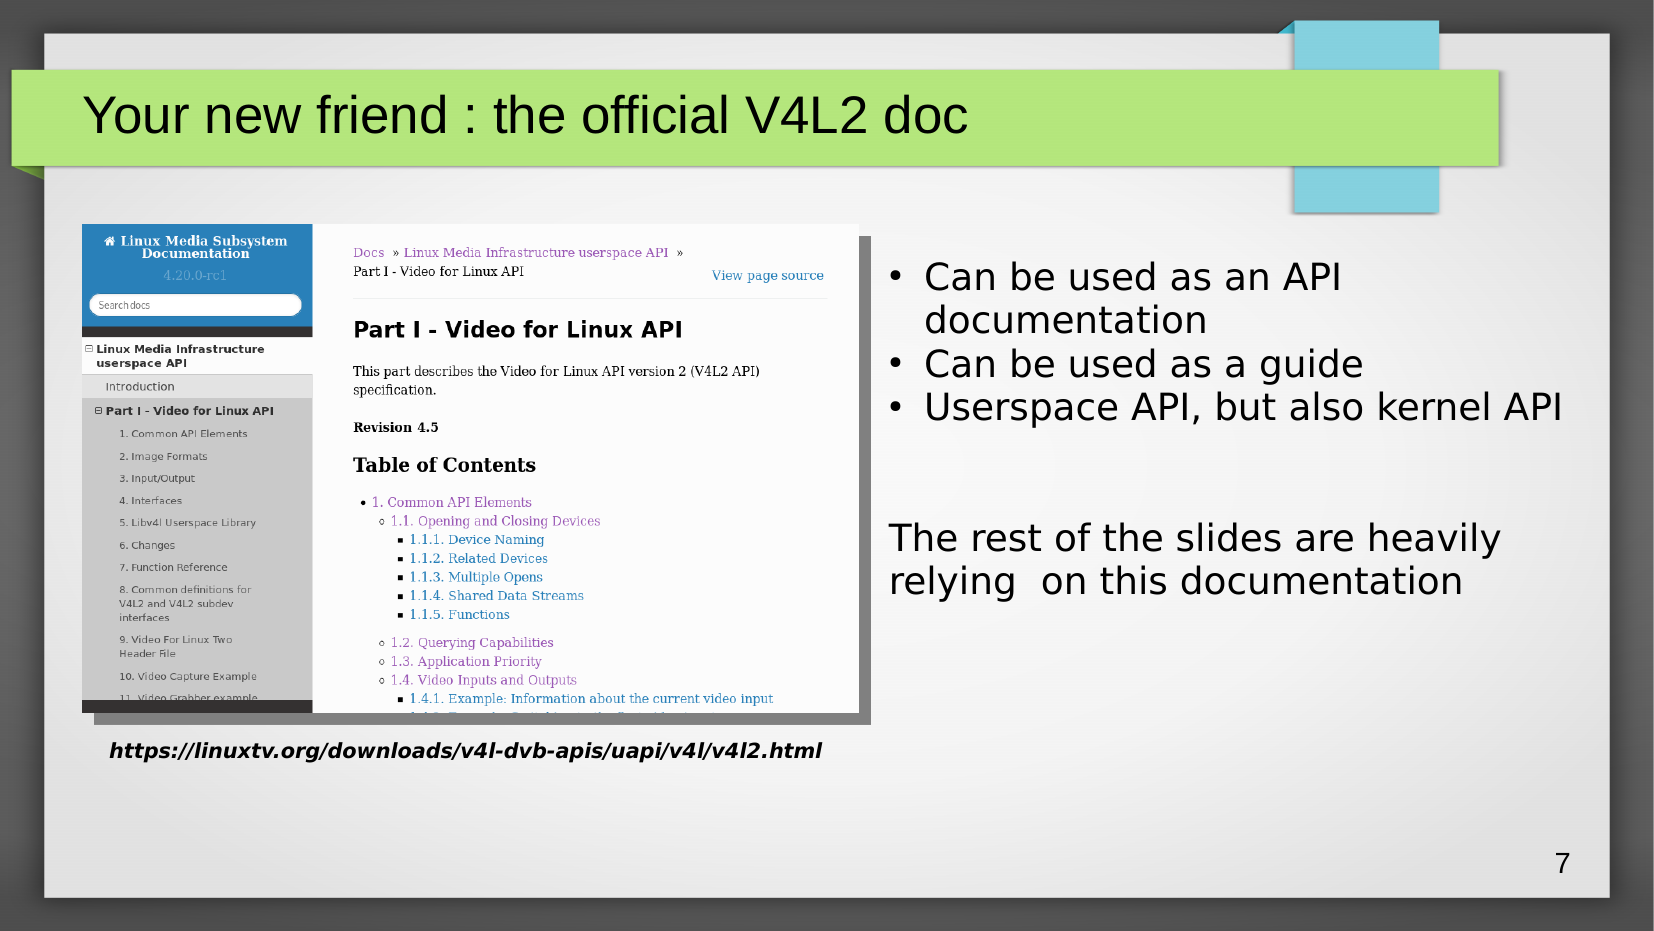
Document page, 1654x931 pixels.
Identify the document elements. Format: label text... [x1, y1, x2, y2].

text_box Can be used as an API documentation Can be used as a guide Userspace API, but also kernel API The rest of the slides are heavily relying on this documentation [874, 248, 1583, 745]
text_box https://linuxtv.org/downloads/v4l-dvb-apis/uapi/v4l/v4l2.html [94, 732, 863, 772]
picture [0, 0, 1654, 931]
title Your new friend : the official V4L2 doc [82, 70, 1264, 160]
